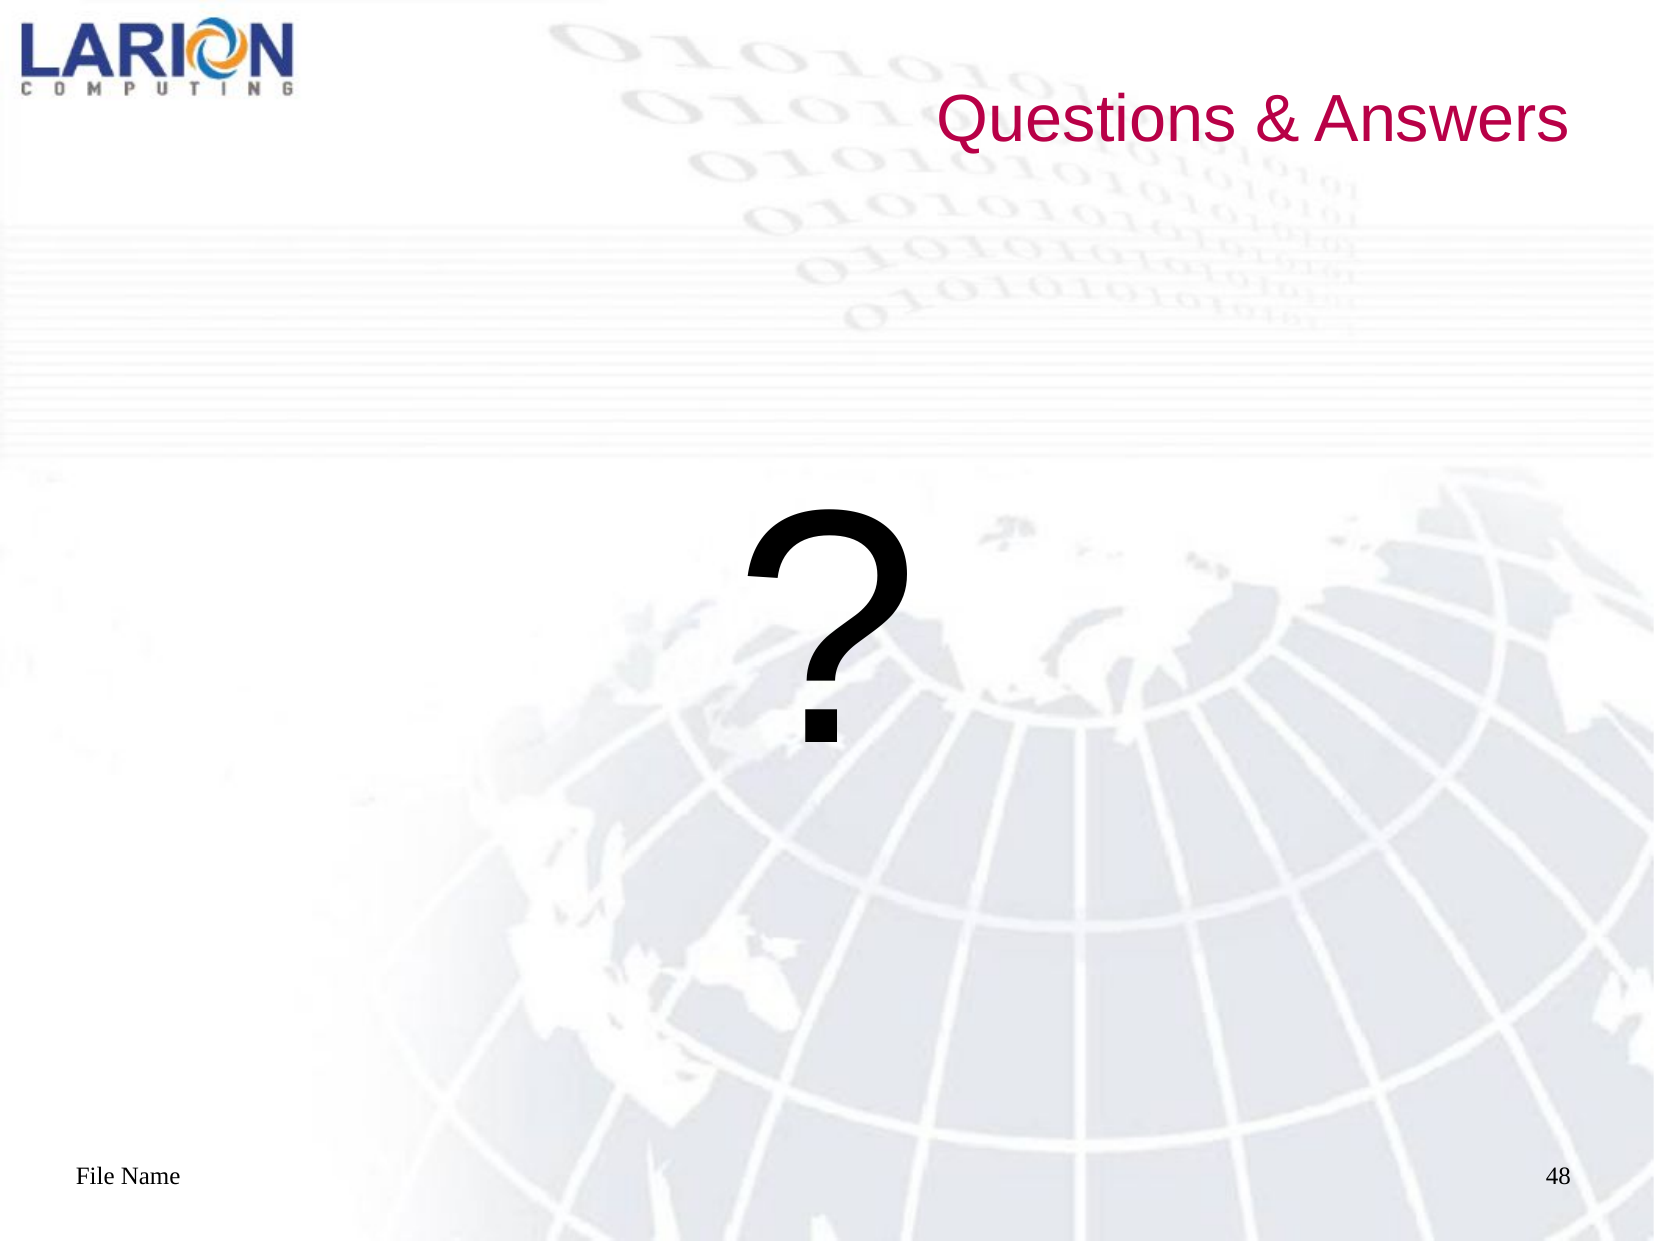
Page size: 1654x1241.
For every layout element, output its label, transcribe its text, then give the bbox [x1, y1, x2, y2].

title Questions & Answers [262, 49, 1571, 188]
text_box ? [719, 433, 935, 821]
picture [0, 0, 1654, 1241]
